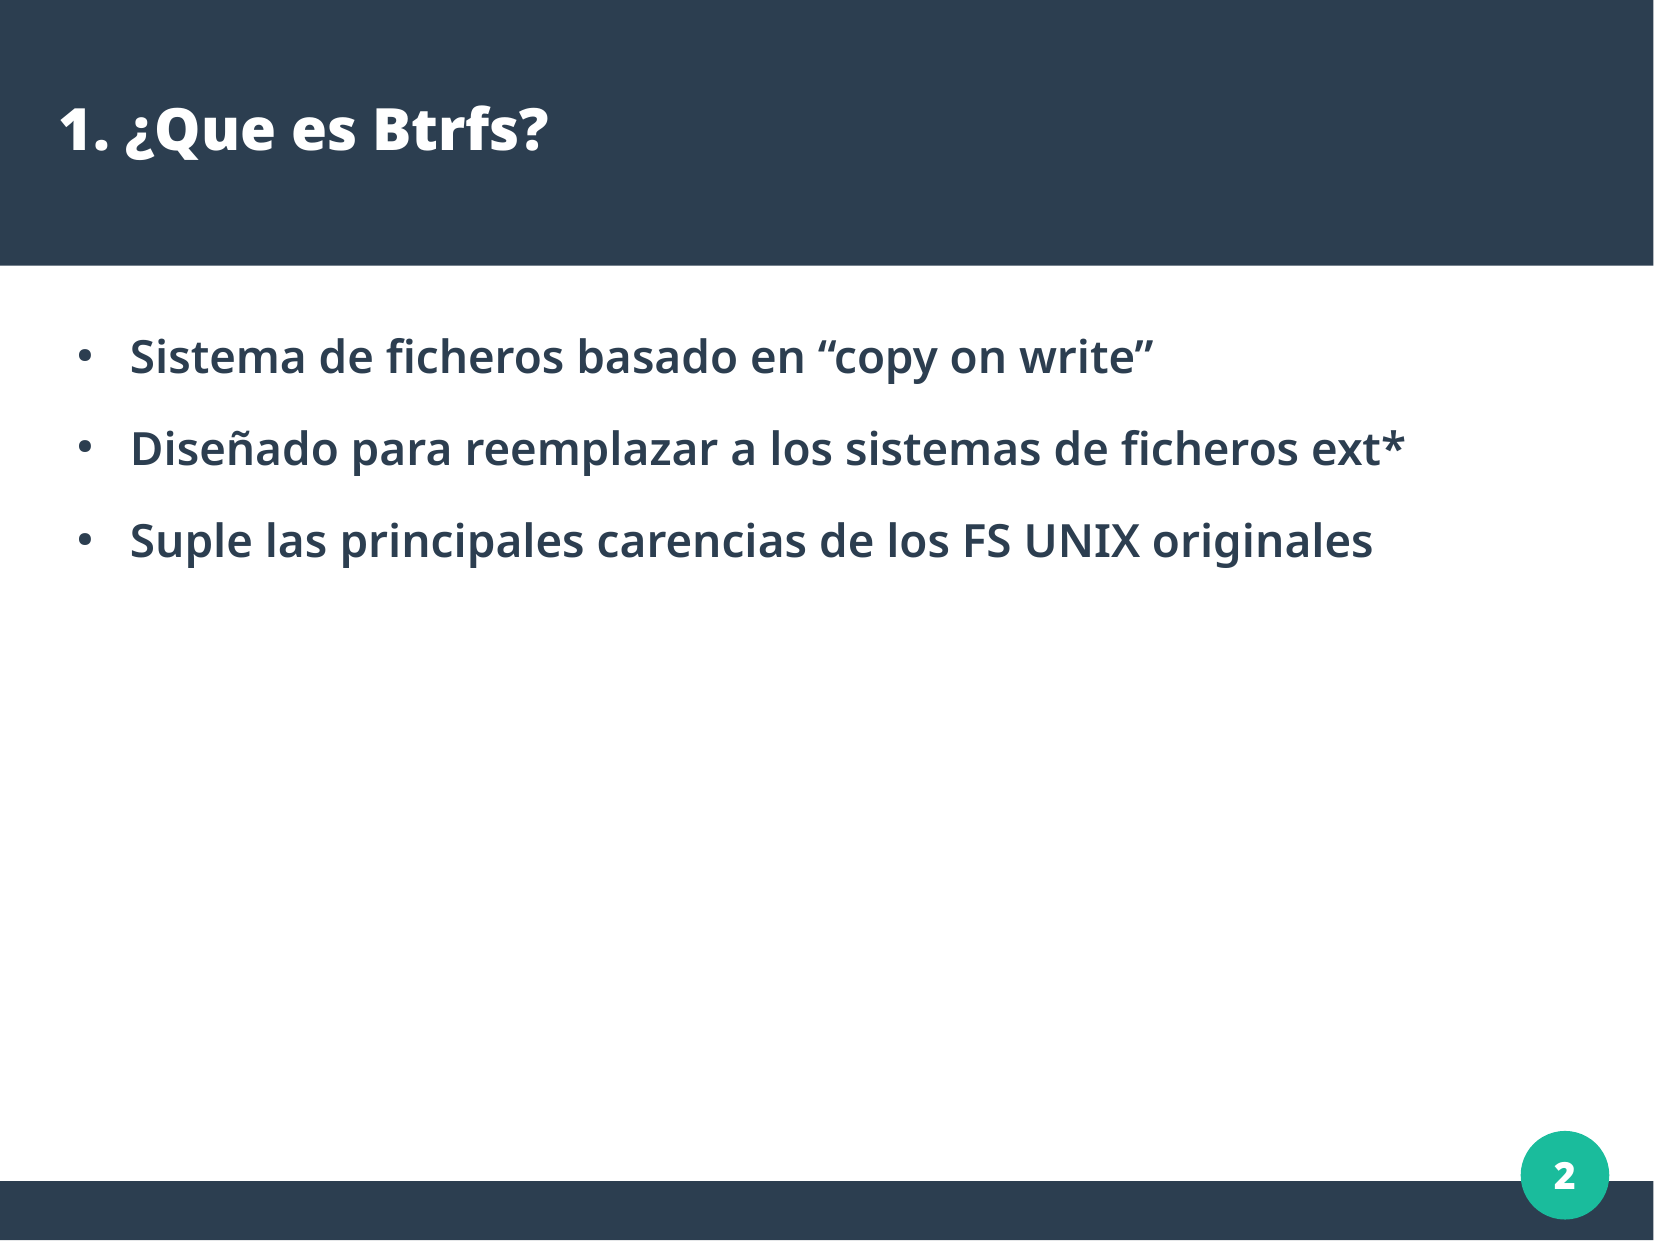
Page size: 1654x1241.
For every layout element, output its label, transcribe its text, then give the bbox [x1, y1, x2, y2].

list Sistema de ficheros basado en “copy on write” Diseñado para reemplazar a los sistemas de ficheros ext* Suple las principales carencias de los FS UNIX originales [59, 324, 1595, 1152]
title 1. ¿Que es Btrfs? [59, 49, 1595, 207]
